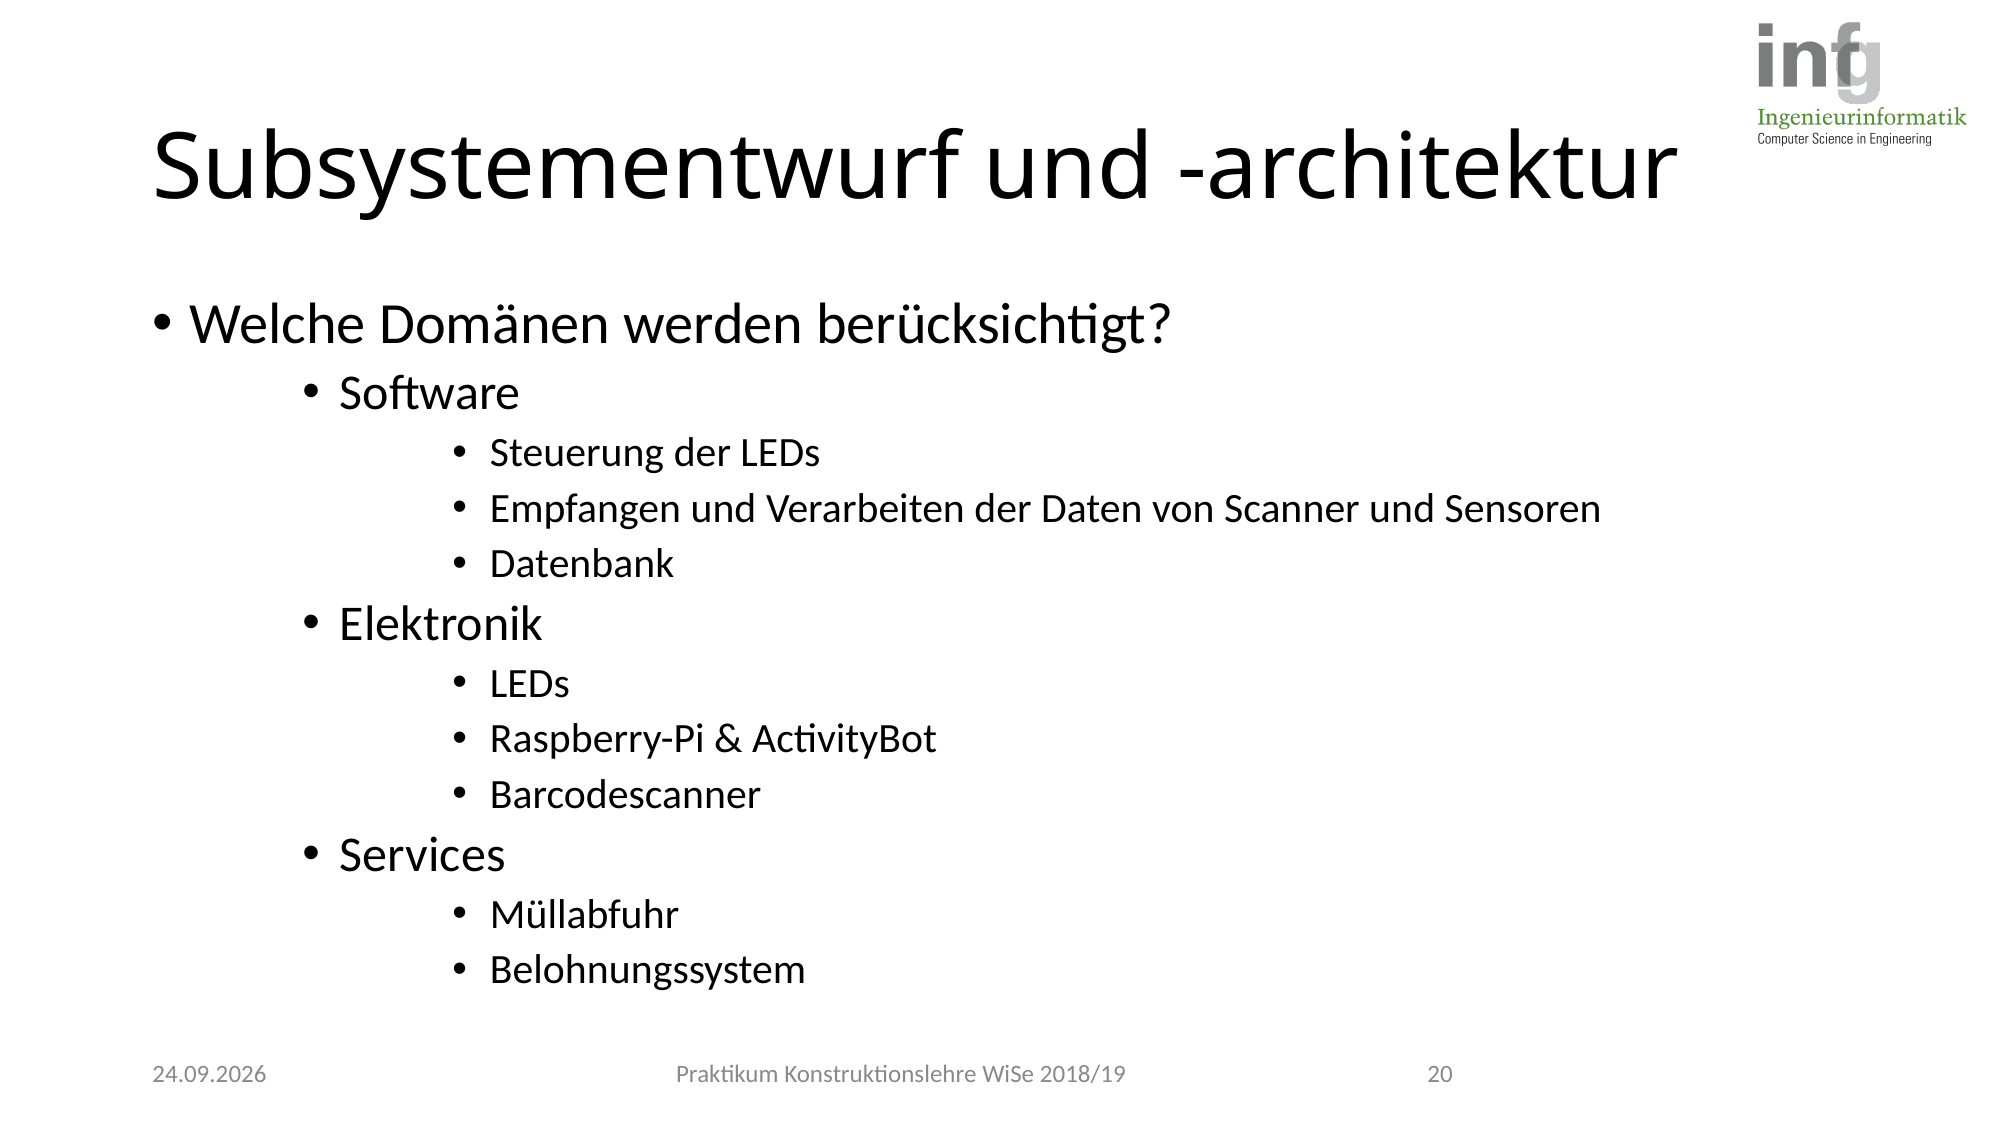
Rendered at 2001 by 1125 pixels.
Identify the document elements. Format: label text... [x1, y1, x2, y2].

text_box Praktikum Konstruktionslehre WiSe 2018/19 [403, 1042, 1400, 1103]
text_box 10.01.2019 [137, 1042, 403, 1103]
title Subsystementwurf und -architektur [137, 59, 1863, 278]
list Welche Domänen werden berücksichtigt? Software Steuerung der LEDs Empfangen und Verarbeiten der Daten von Scanner und Sensoren Datenbank Elektronik LEDs Raspberry-Pi & ActivityBot Barcodescanner Services Müllabfuhr Belohnungssystem [137, 285, 1863, 1018]
text_box 20 [1412, 1042, 1863, 1103]
